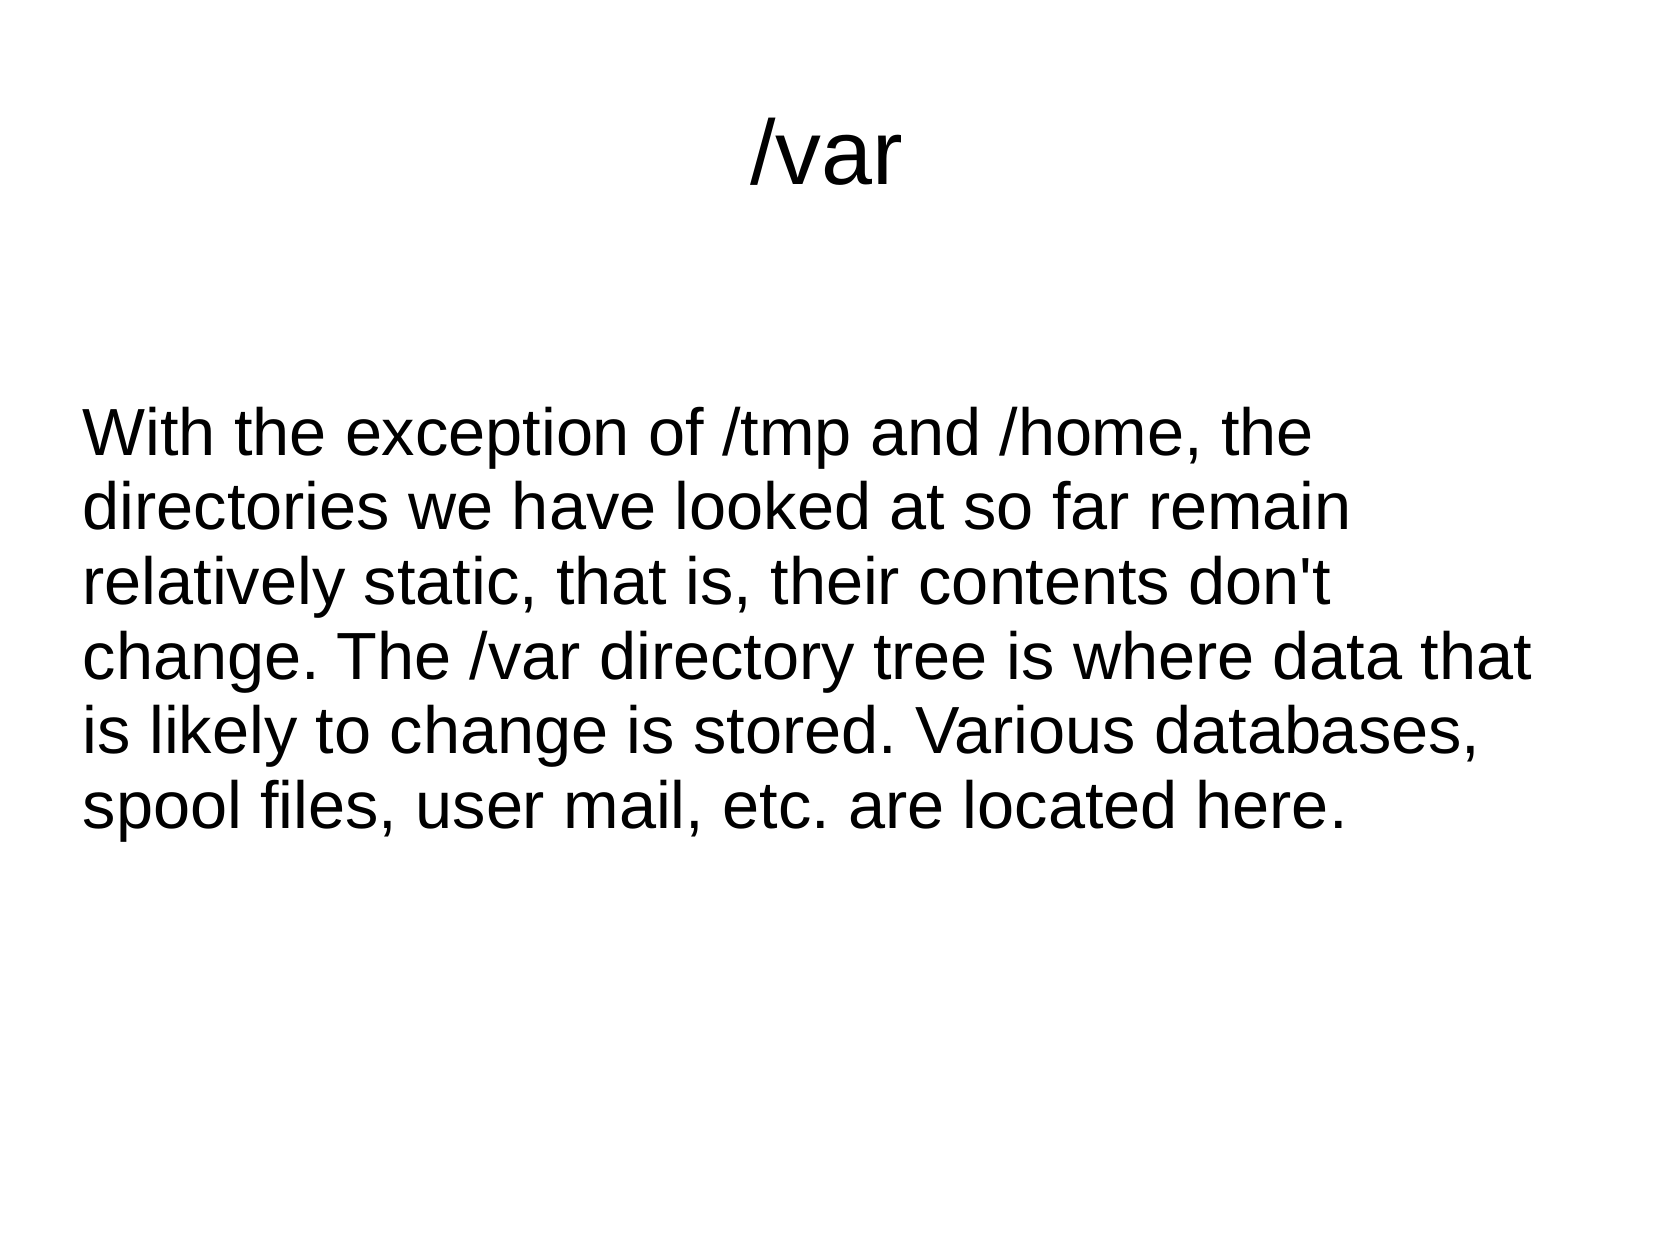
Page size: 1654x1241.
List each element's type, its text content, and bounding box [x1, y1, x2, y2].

list With the exception of /tmp and /home, the directories we have looked at so far remain relatively static, that is, their contents don't change. The /var directory tree is where data that is likely to change is stored. Various databases, spool files, user mail, etc. are located here. [82, 290, 1571, 1010]
title /var [82, 49, 1571, 257]
